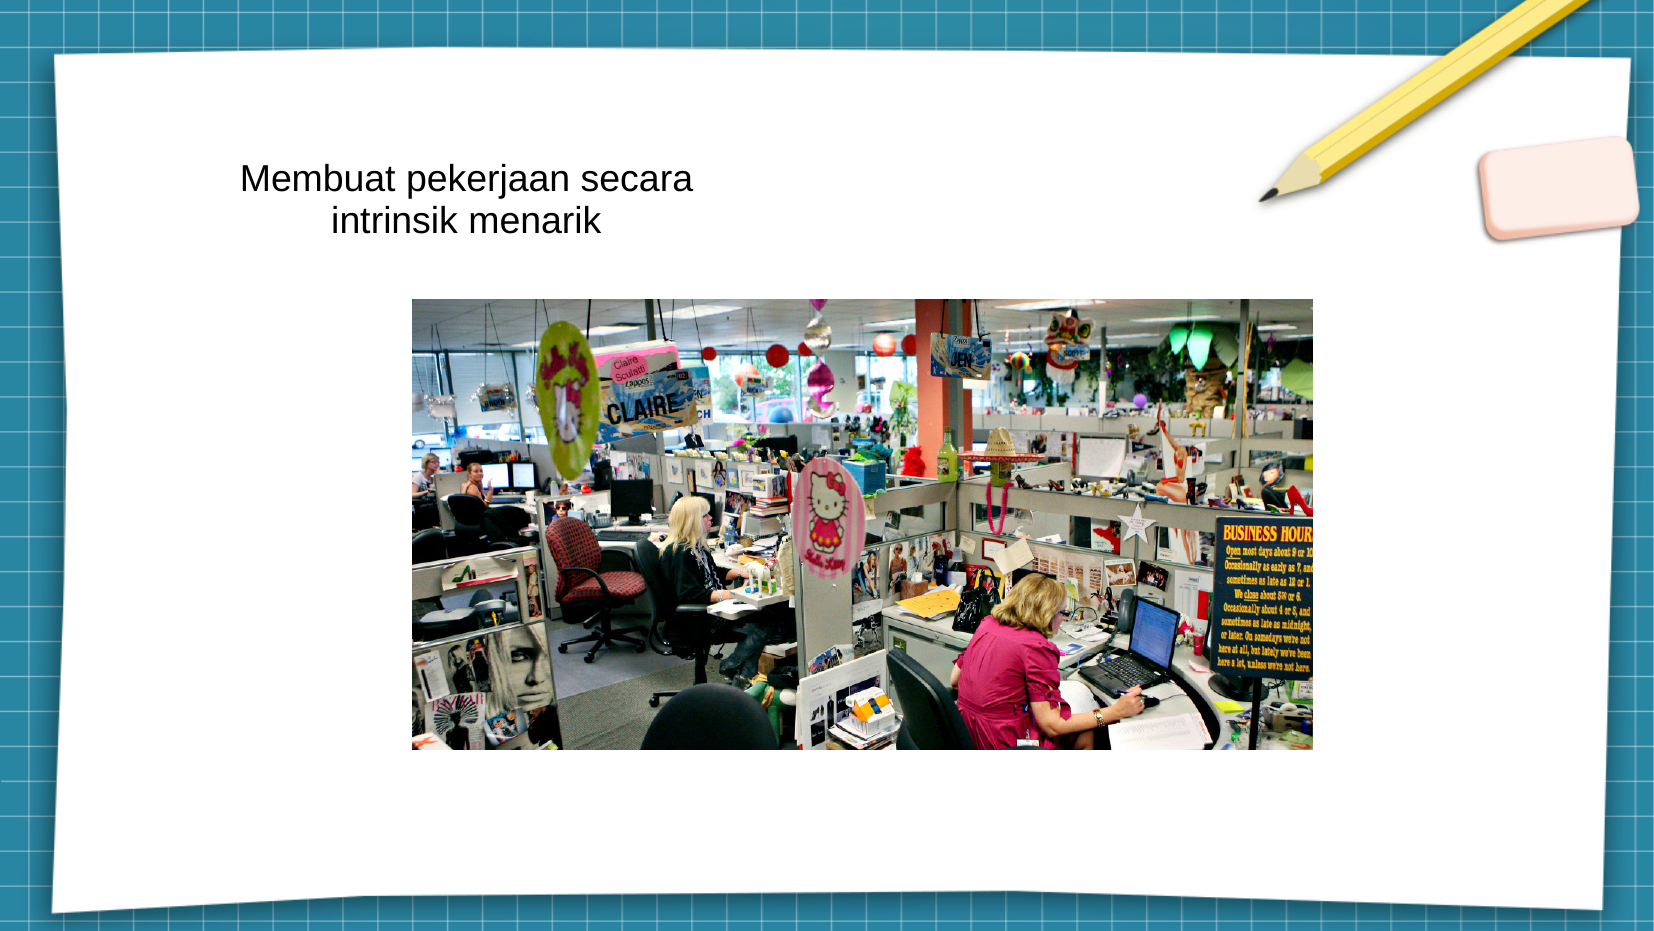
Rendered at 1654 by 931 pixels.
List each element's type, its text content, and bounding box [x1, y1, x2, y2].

text_box Membuat pekerjaan secara intrinsik menarik [225, 150, 788, 249]
picture [0, 0, 1654, 931]
